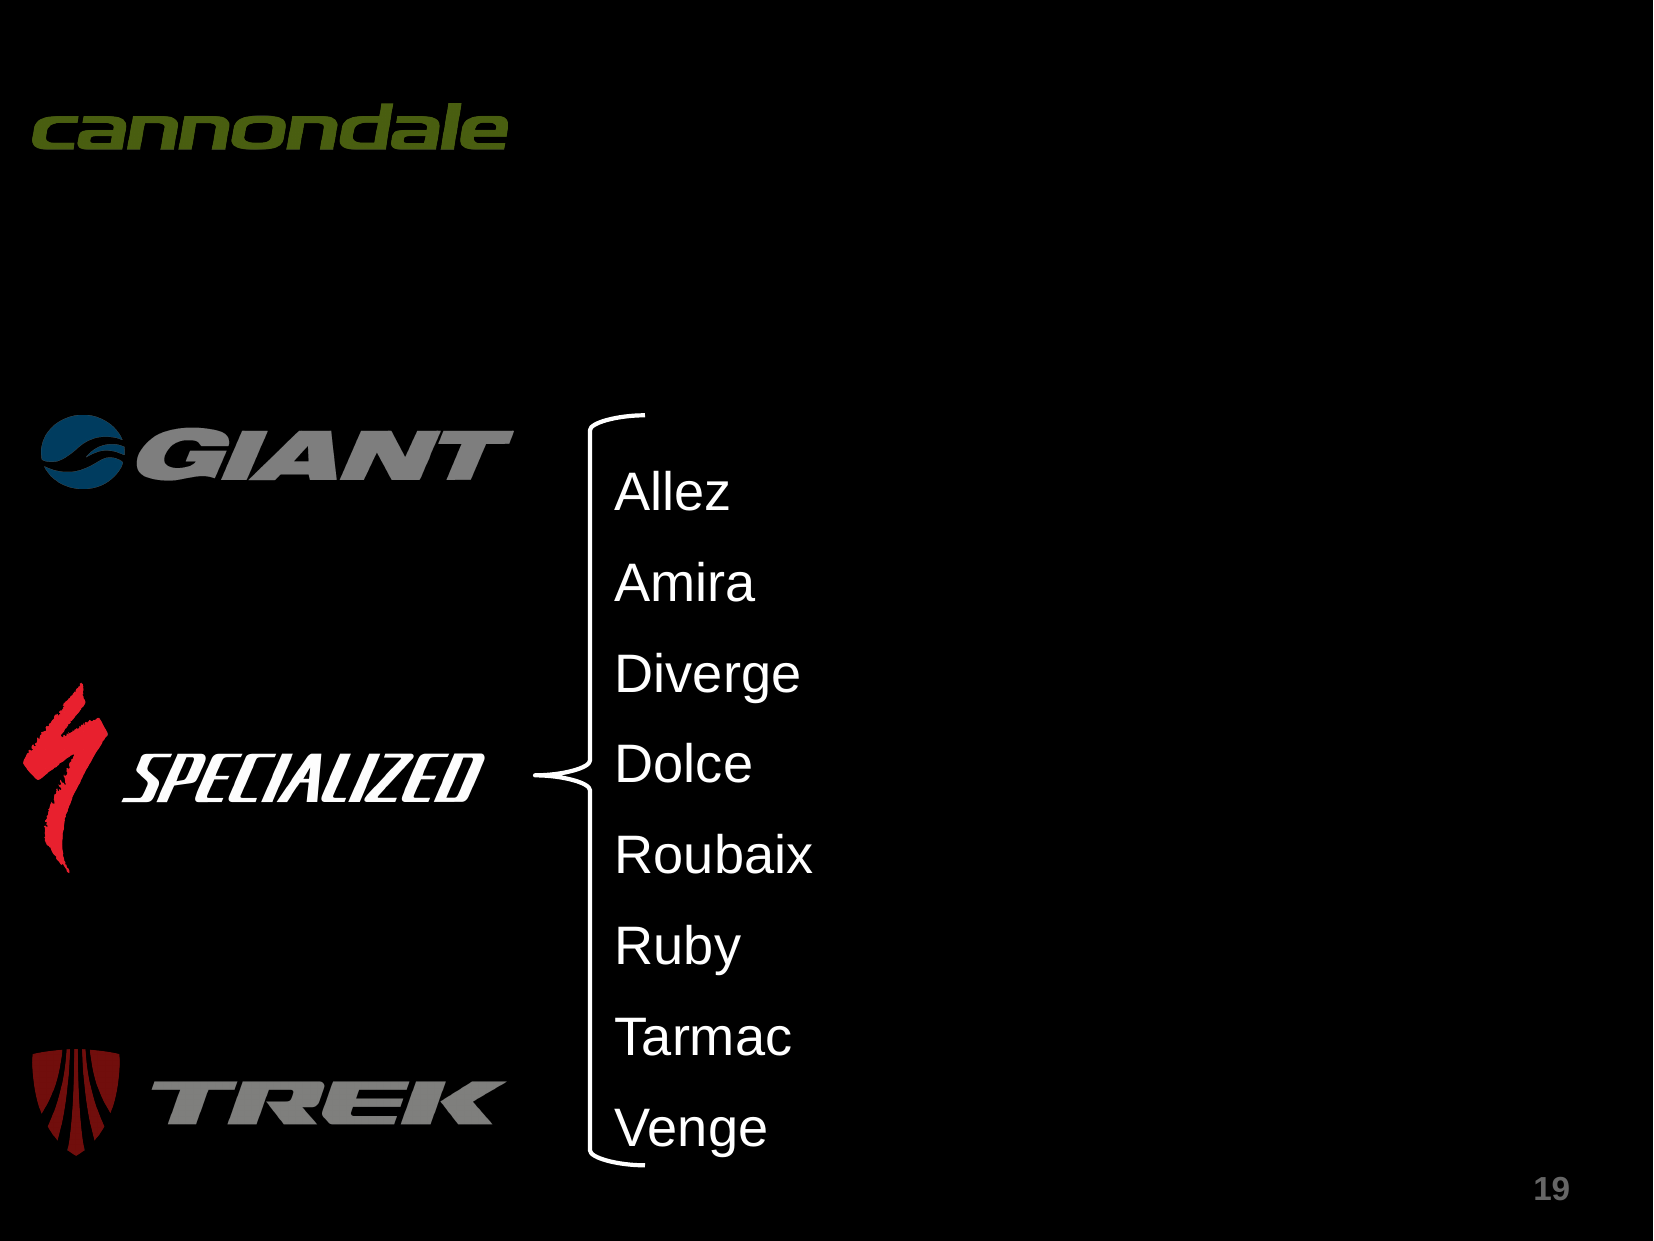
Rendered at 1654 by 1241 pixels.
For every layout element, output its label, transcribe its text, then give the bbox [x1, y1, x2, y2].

picture [8, 676, 499, 879]
text_box Allez Amira Diverge Dolce Roubaix Ruby Tarmac Venge [599, 424, 841, 1181]
text_box [0, 45, 524, 571]
text_box [0, 915, 541, 1171]
